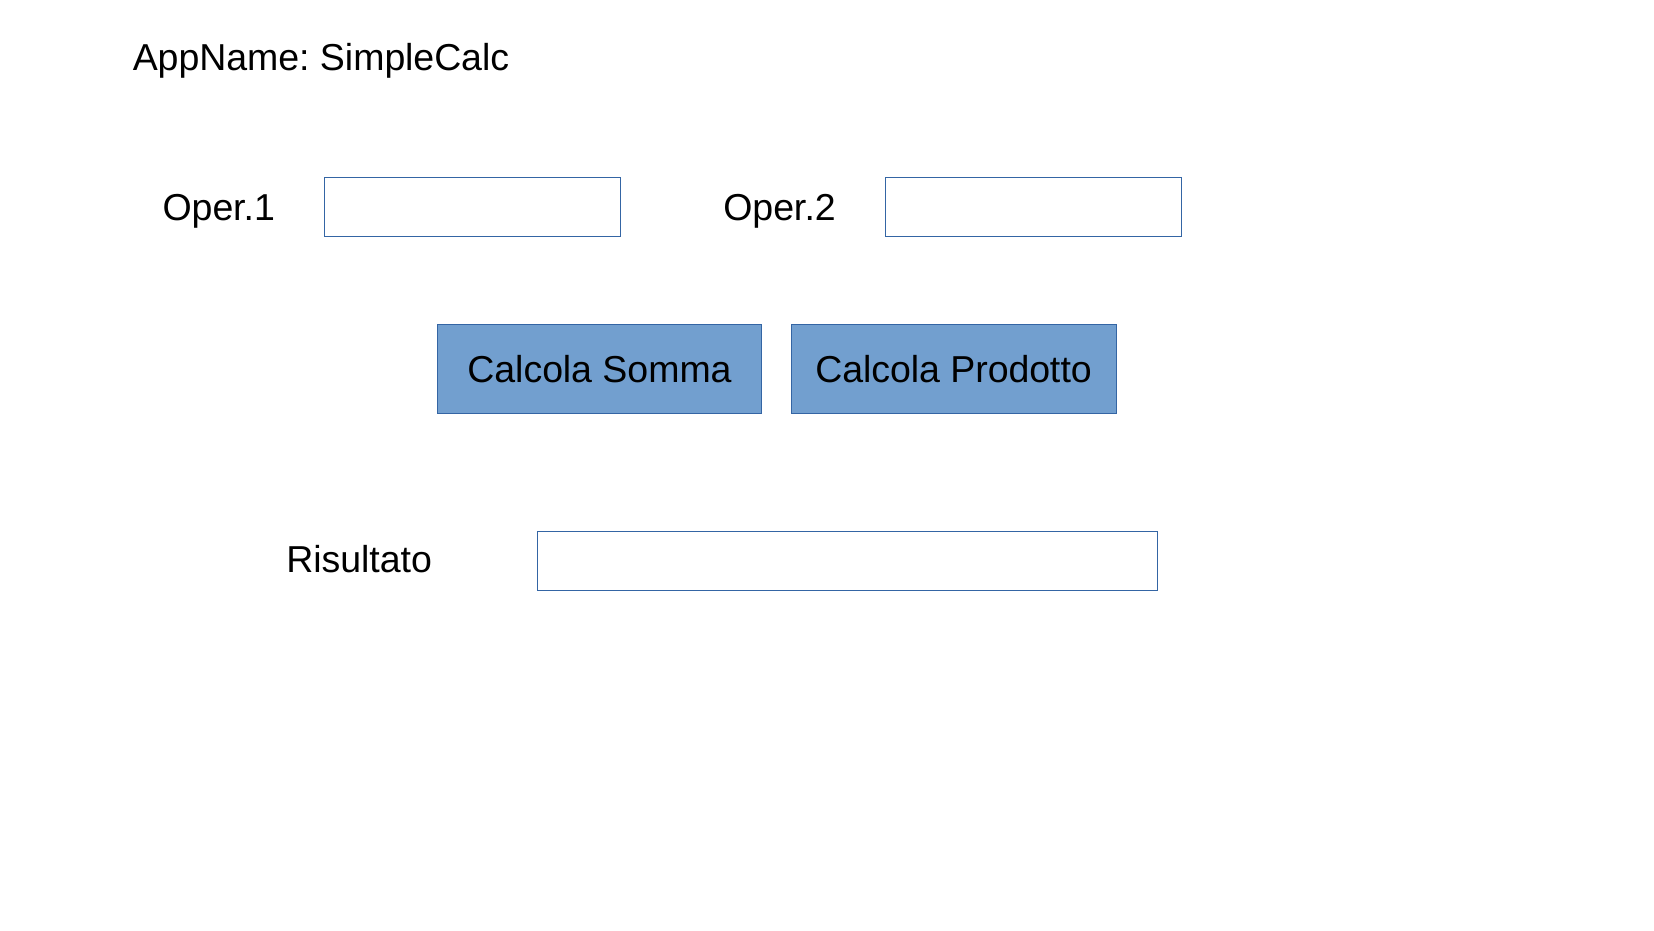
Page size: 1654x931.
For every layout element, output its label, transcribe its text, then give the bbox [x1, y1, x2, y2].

text_box Calcola Somma [437, 324, 762, 414]
text_box Risultato [271, 531, 479, 591]
text_box Oper.1 [147, 179, 299, 279]
text_box [324, 177, 621, 237]
text_box [885, 177, 1182, 237]
text_box Oper.2 [708, 179, 860, 279]
text_box AppName: SimpleCalc [118, 29, 650, 87]
text_box Calcola Prodotto [791, 324, 1117, 414]
text_box [537, 531, 1158, 591]
